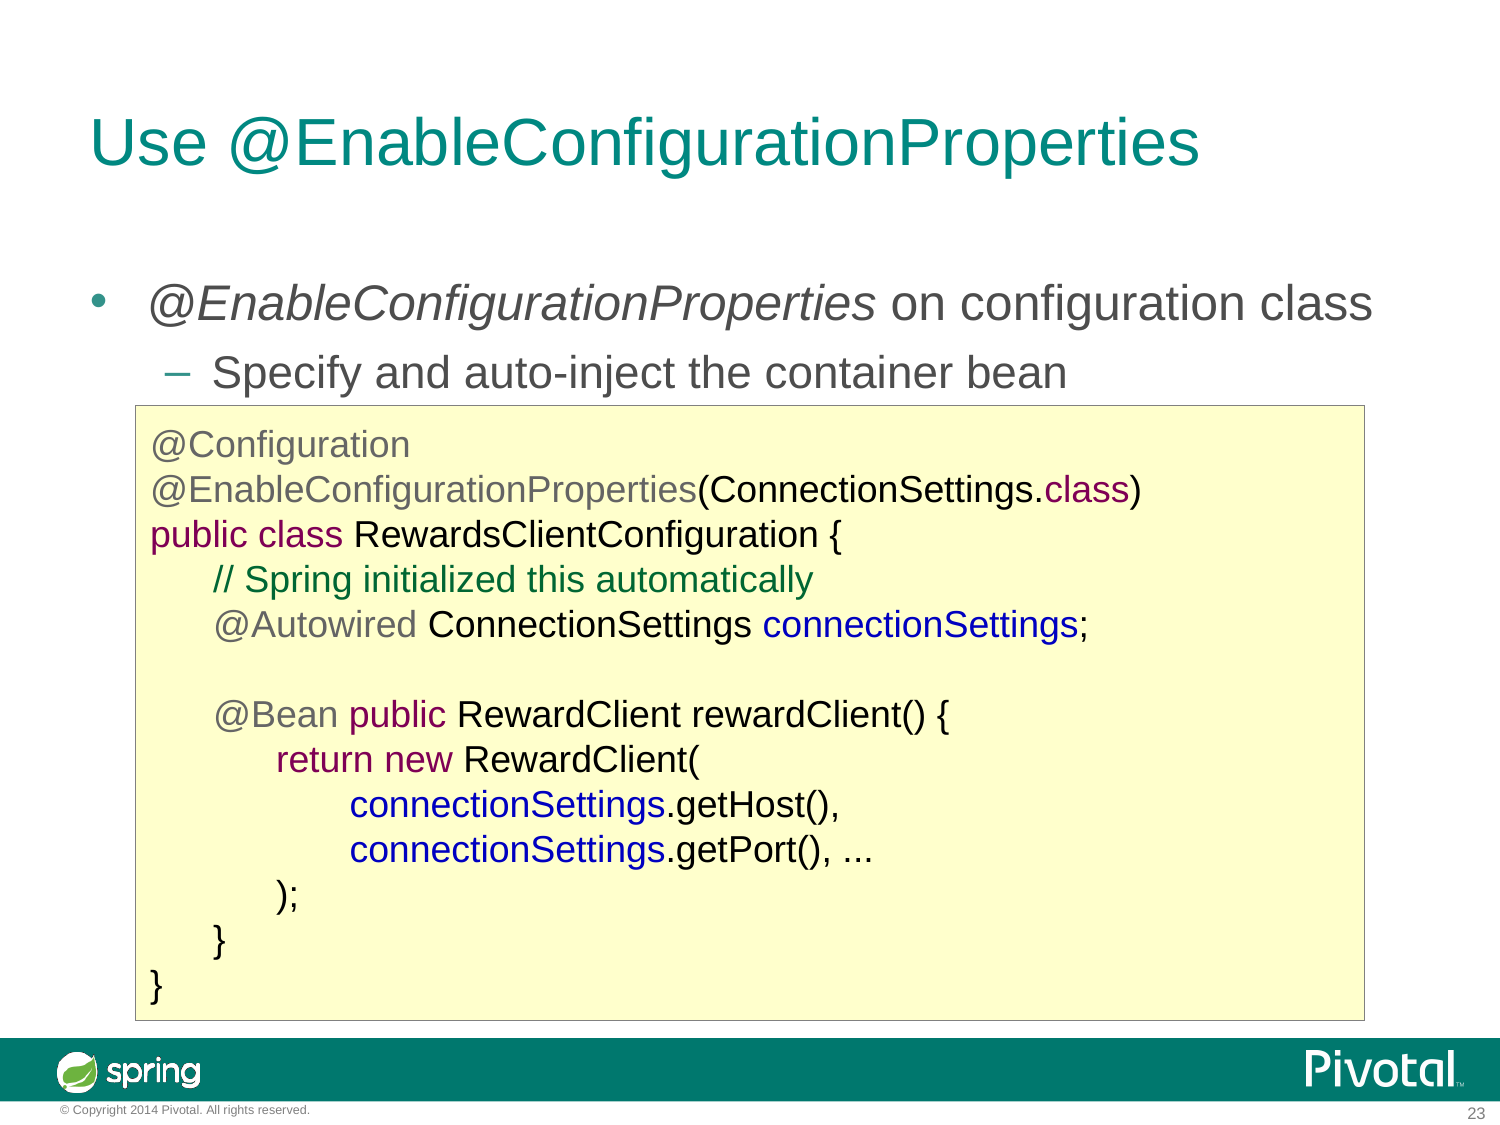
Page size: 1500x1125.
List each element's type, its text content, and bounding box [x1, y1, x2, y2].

picture [1306, 1050, 1464, 1087]
title Use @EnableConfigurationProperties [75, 45, 1426, 233]
list @EnableConfigurationProperties on configuration class Specify and auto-inject the container bean [75, 262, 1426, 931]
picture [32, 1041, 210, 1103]
text_box @Configuration @EnableConfigurationProperties(ConnectionSettings.class) public class RewardsClientConfiguration { // Spring initialized this automatically @Autowired ConnectionSettings connectionSettings; @Bean public RewardClient rewardClient() { return new RewardClient( connectionSettings.getHost(), connectionSettings.getPort(), ... ); } } [135, 405, 1365, 1021]
